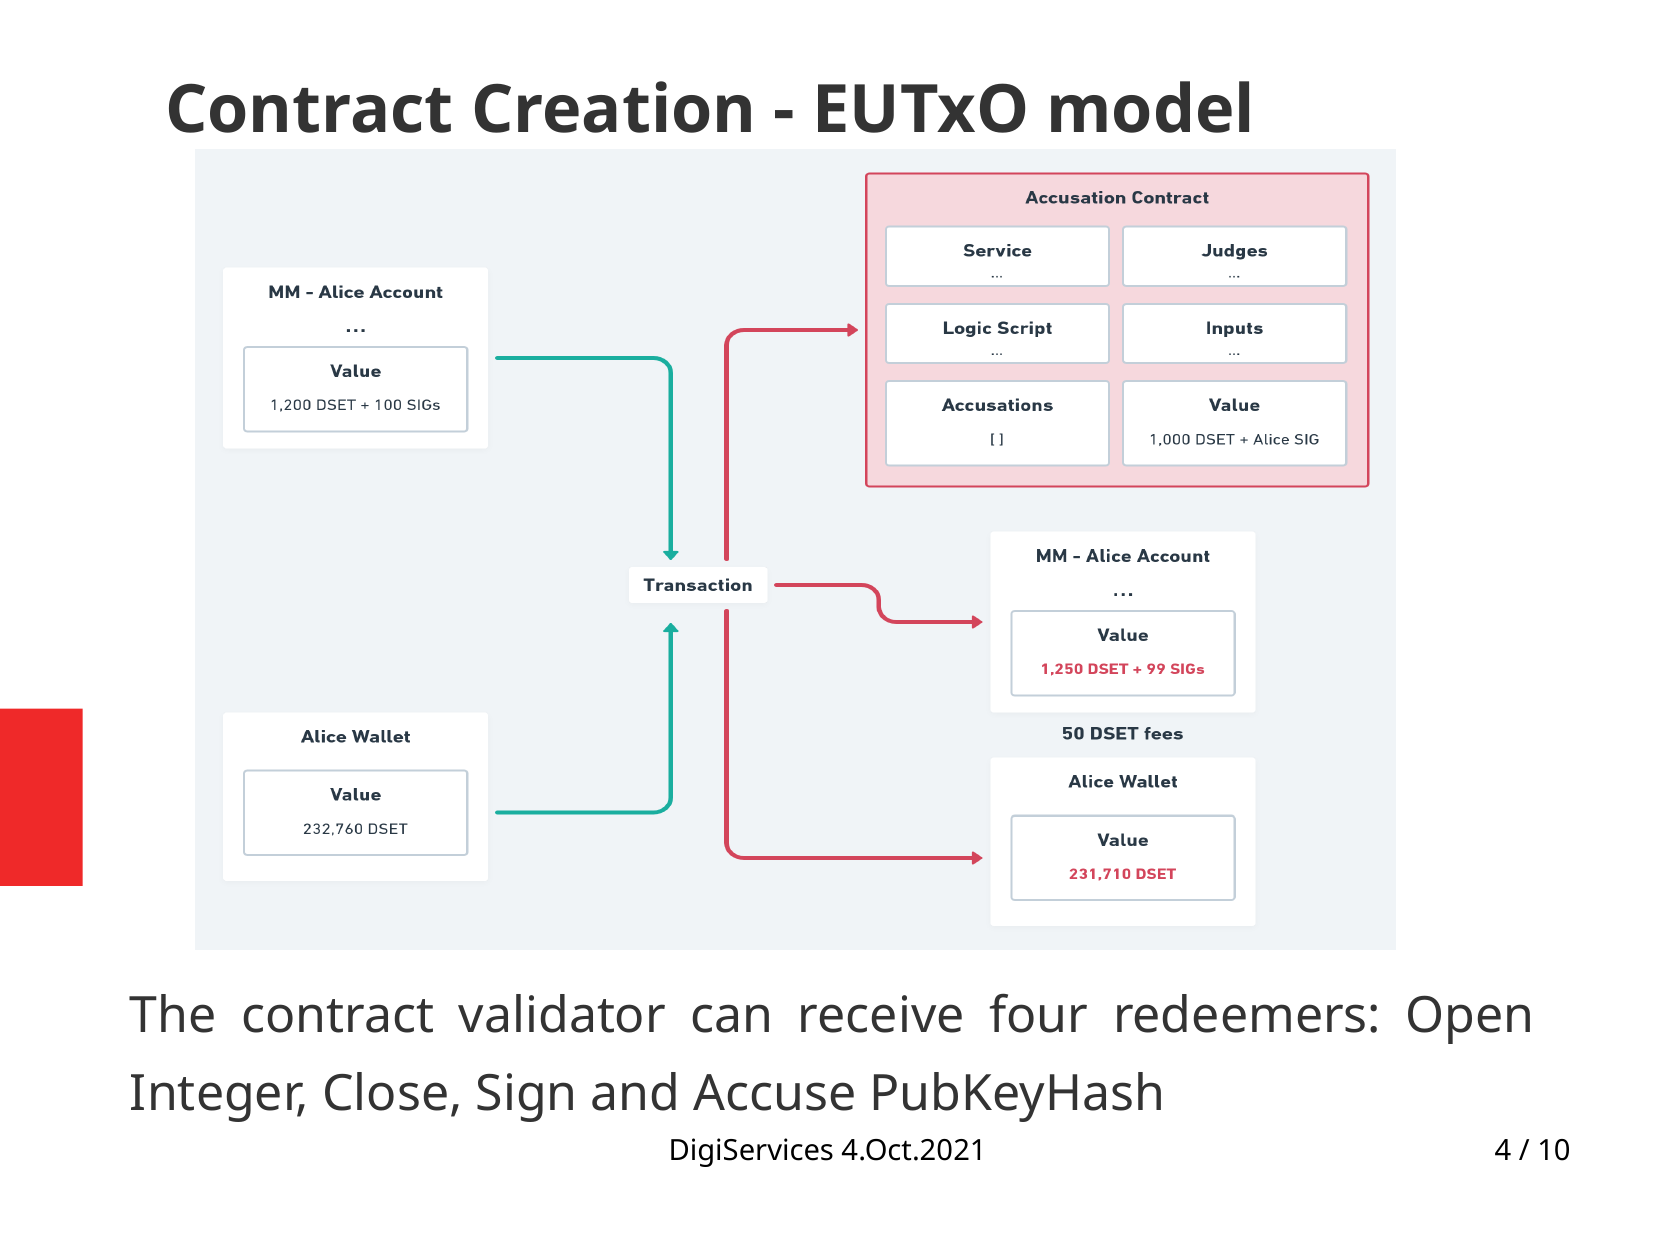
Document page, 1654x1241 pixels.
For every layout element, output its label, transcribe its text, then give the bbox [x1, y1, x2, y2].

list The contract validator can receive four redeemers: Open Integer, Close, Sign and Accuse PubKeyHash [129, 968, 1536, 1103]
picture [195, 149, 1396, 950]
title Contract Creation - EUTxO model [165, 0, 1571, 226]
